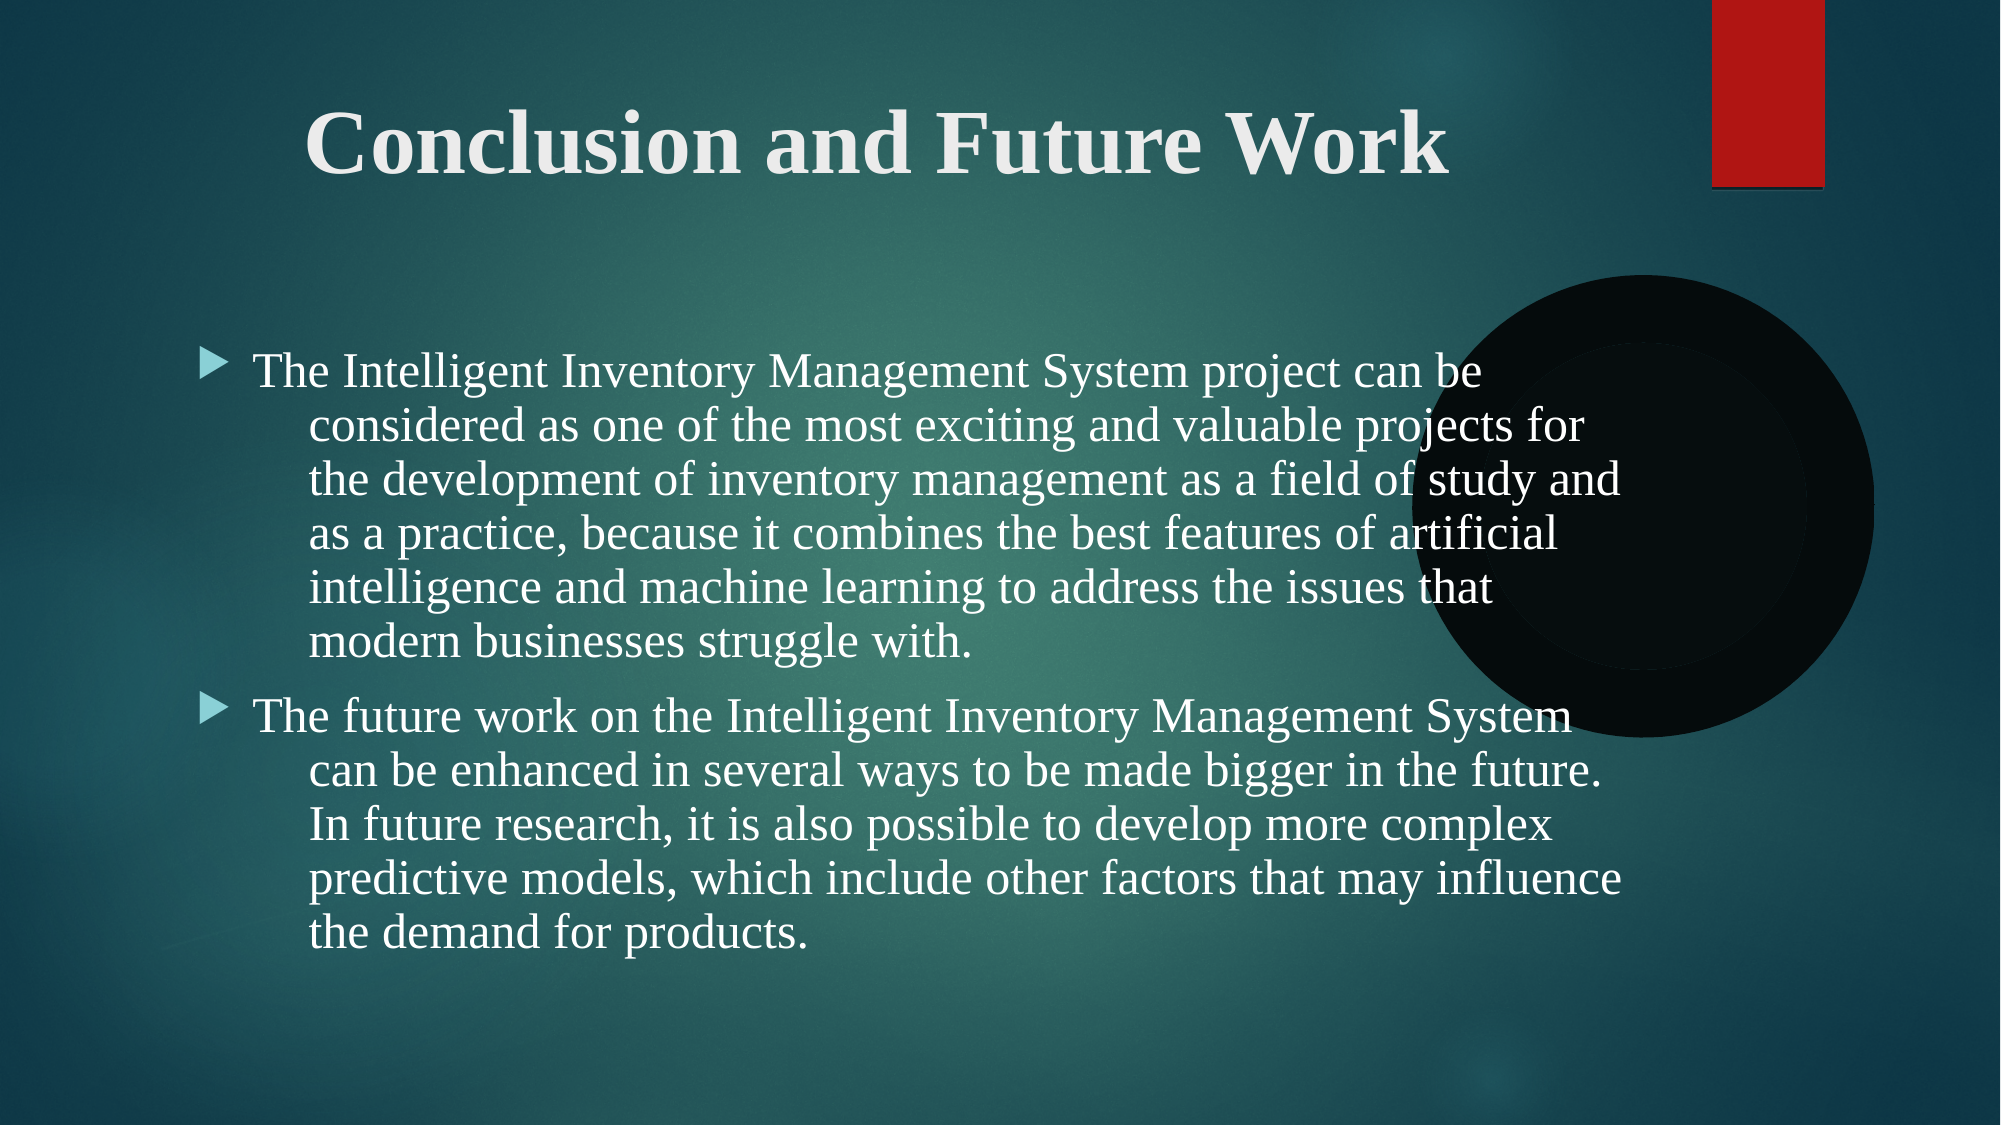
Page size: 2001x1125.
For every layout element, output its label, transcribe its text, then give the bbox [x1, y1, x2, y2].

title Conclusion and Future Work [106, 74, 1649, 305]
list The Intelligent Inventory Management System project can be considered as one of the most exciting and valuable projects for the development of inventory management as a field of study and as a practice, because it combines the best features of artificial intelligence and machine learning to address the issues that modern businesses struggle with. The future work on the Intelligent Inventory Management System can be enhanced in several ways to be made bigger in the future. In future research, it is also possible to develop more complex predictive models, which include other factors that may influence the demand for products. [181, 336, 1649, 1026]
